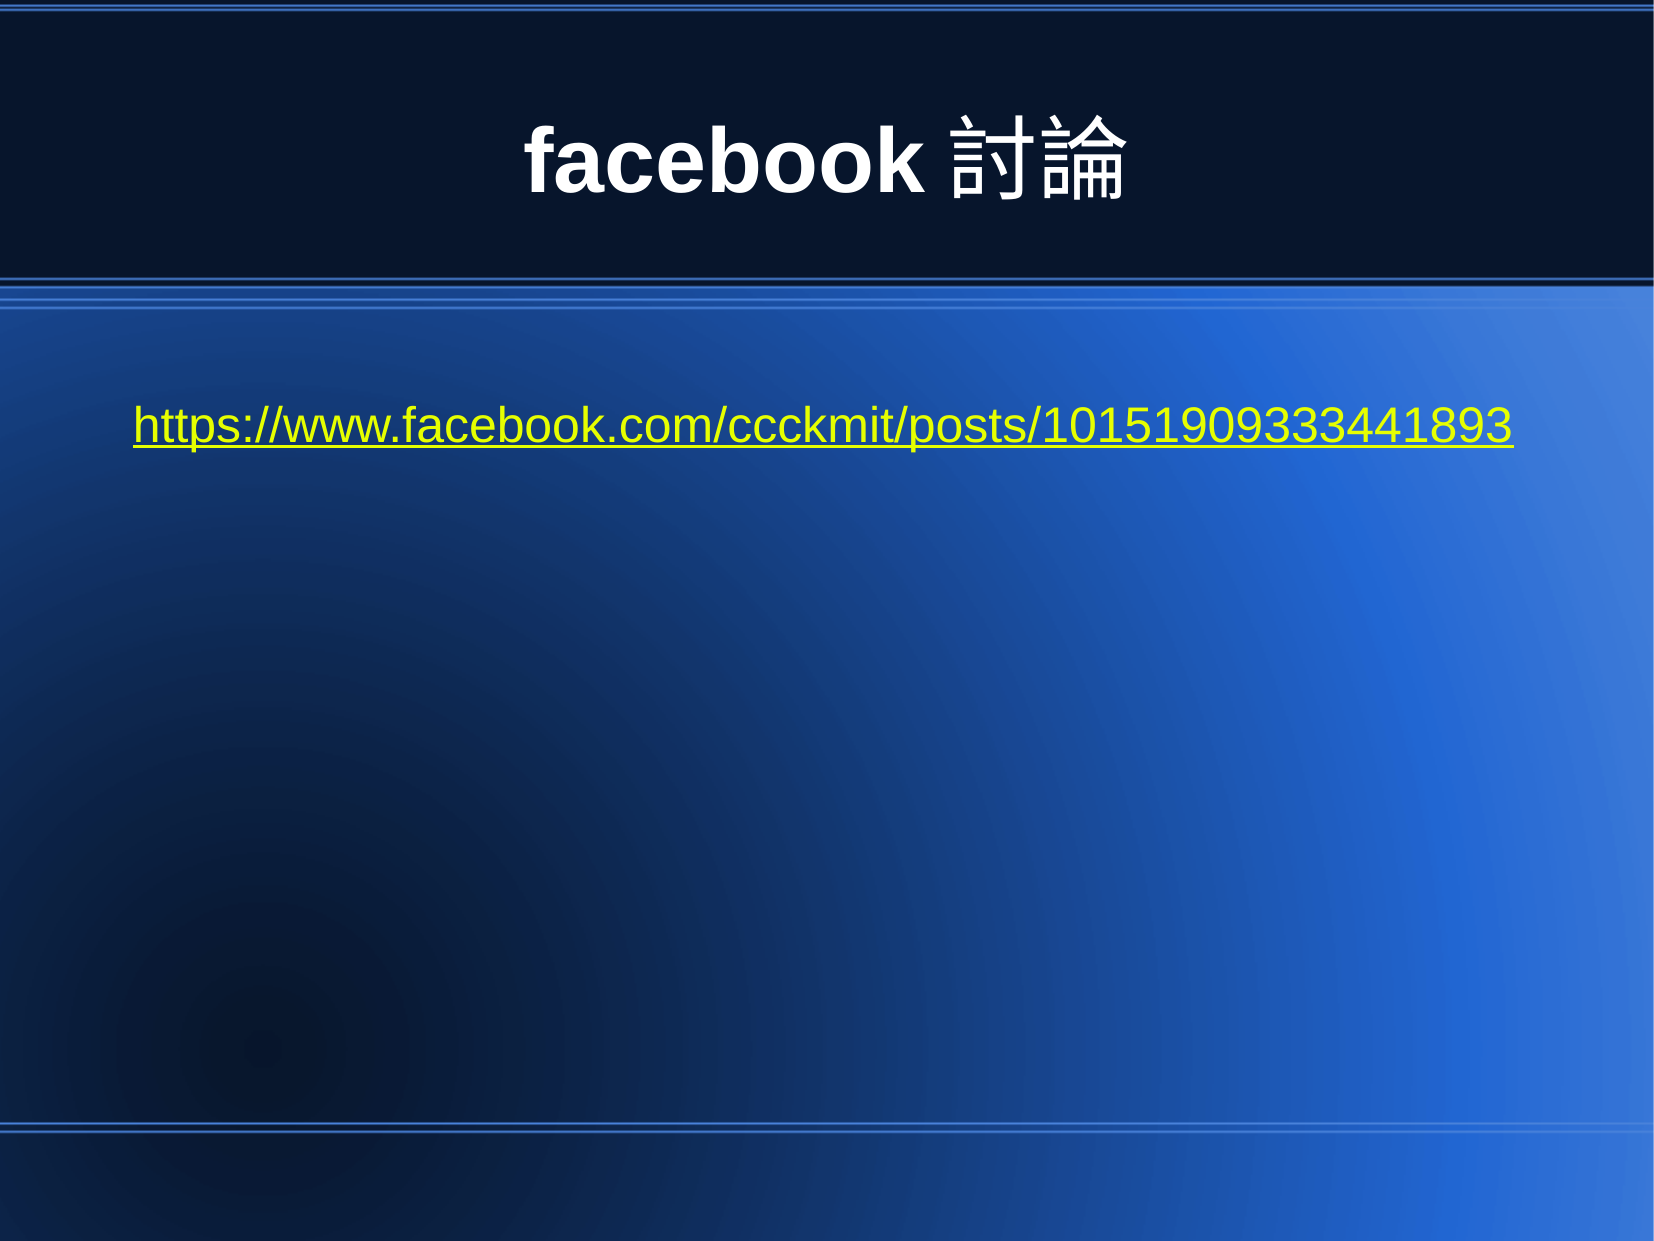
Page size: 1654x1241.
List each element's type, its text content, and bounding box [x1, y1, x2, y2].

picture [0, 0, 1654, 1241]
text_box https://www.facebook.com/ccckmit/posts/10151909333441893 [118, 389, 1583, 461]
title facebook討論 [82, 49, 1571, 257]
